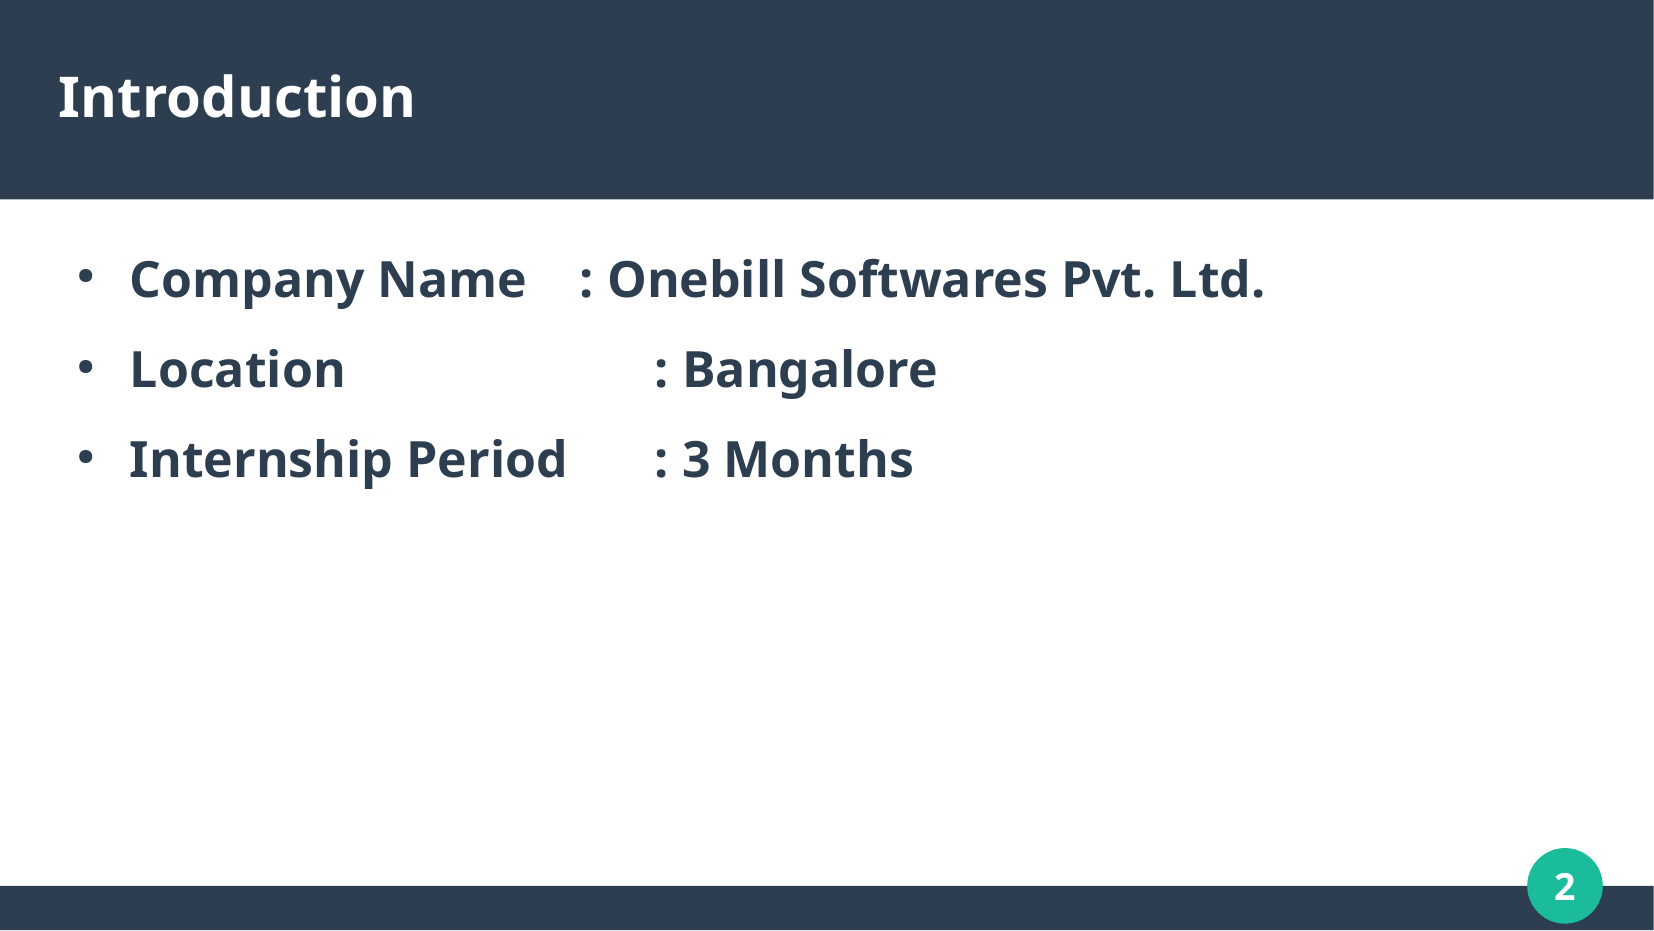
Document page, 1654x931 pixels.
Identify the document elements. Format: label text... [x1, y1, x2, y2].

title Introduction [59, 37, 1595, 156]
list Company Name : Onebill Softwares Pvt. Ltd. Location : Bangalore Internship Period : 3 Months [59, 243, 1595, 864]
